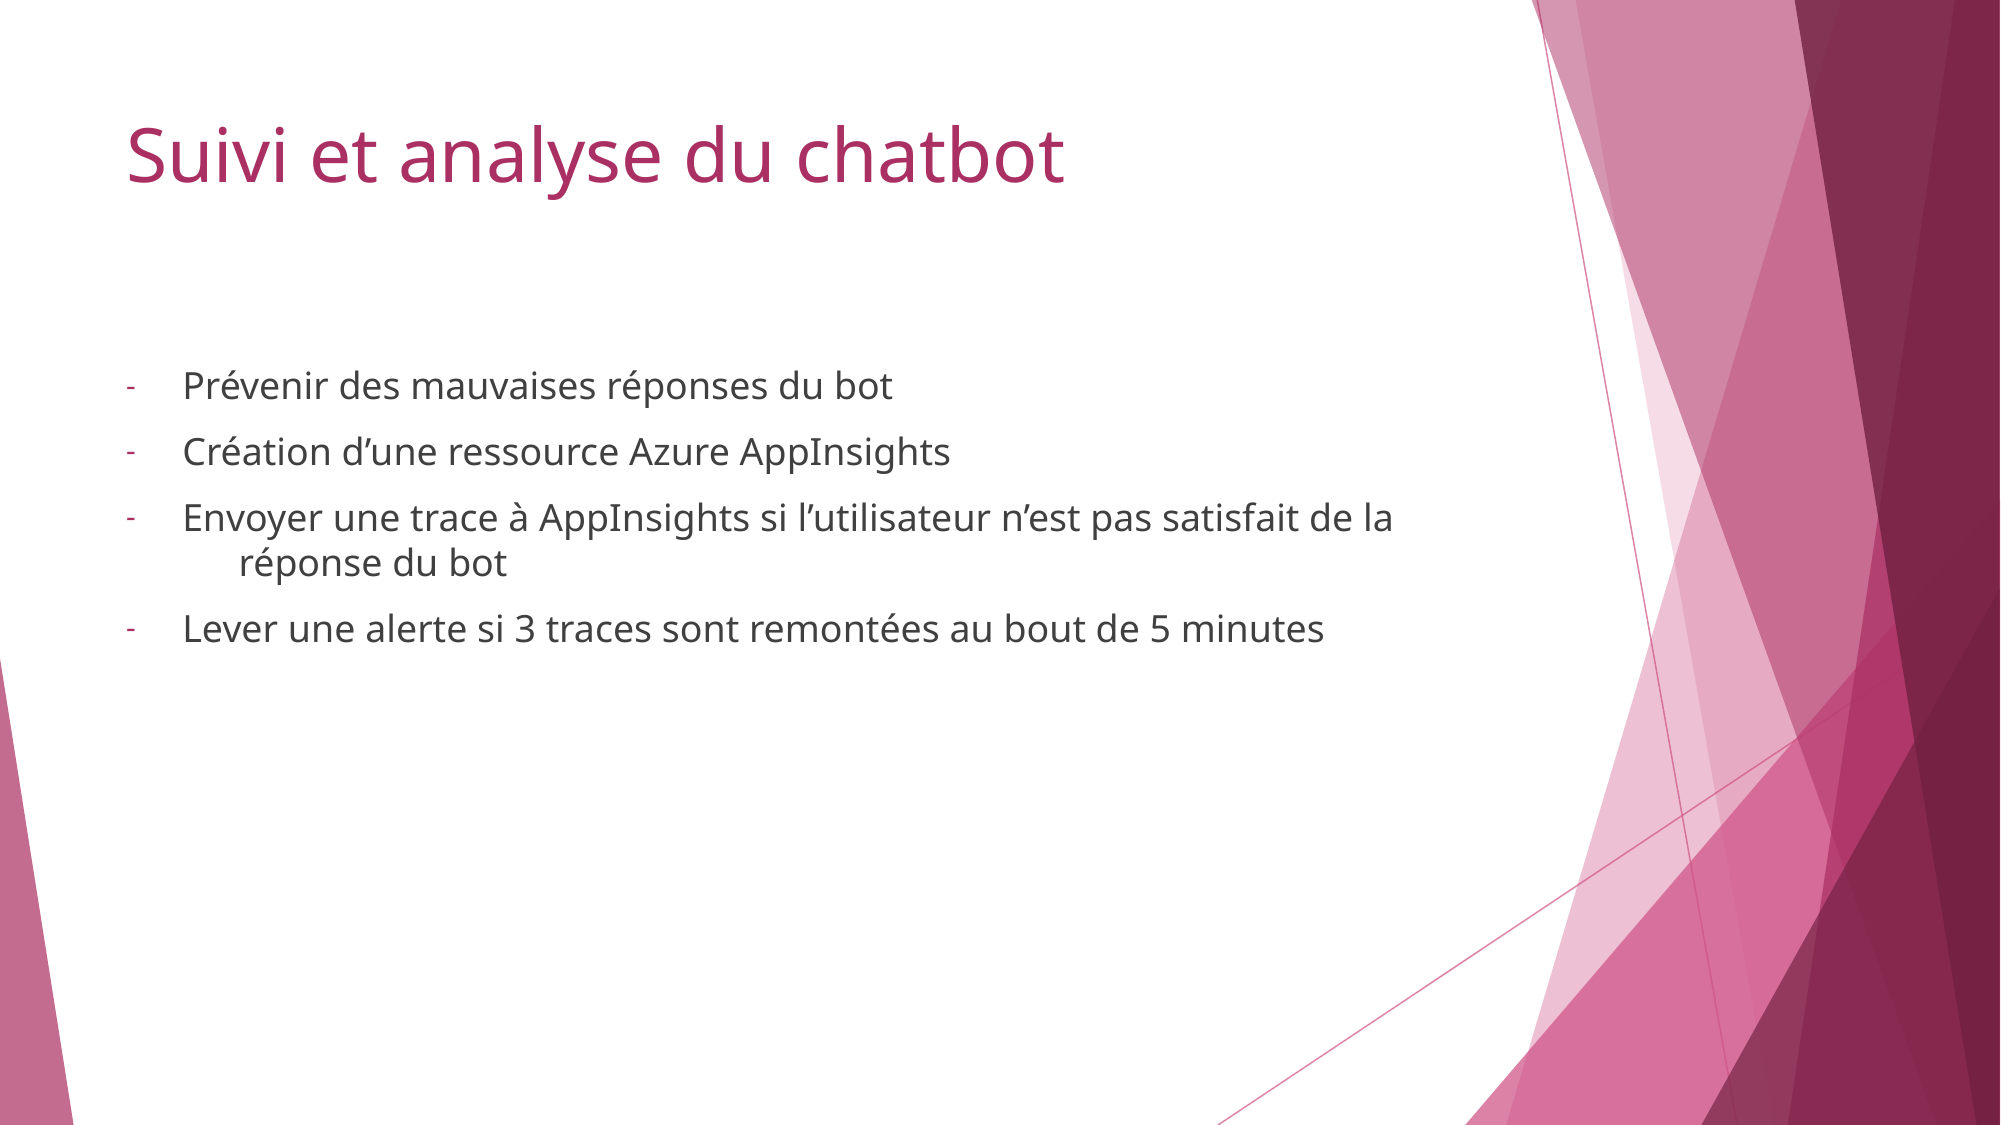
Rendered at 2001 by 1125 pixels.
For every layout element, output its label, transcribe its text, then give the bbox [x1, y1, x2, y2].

list Prévenir des mauvaises réponses du bot Création d’une ressource Azure AppInsights Envoyer une trace à AppInsights si l’utilisateur n’est pas satisfait de la réponse du bot Lever une alerte si 3 traces sont remontées au bout de 5 minutes [111, 354, 1522, 992]
title Suivi et analyse du chatbot [111, 99, 1522, 317]
